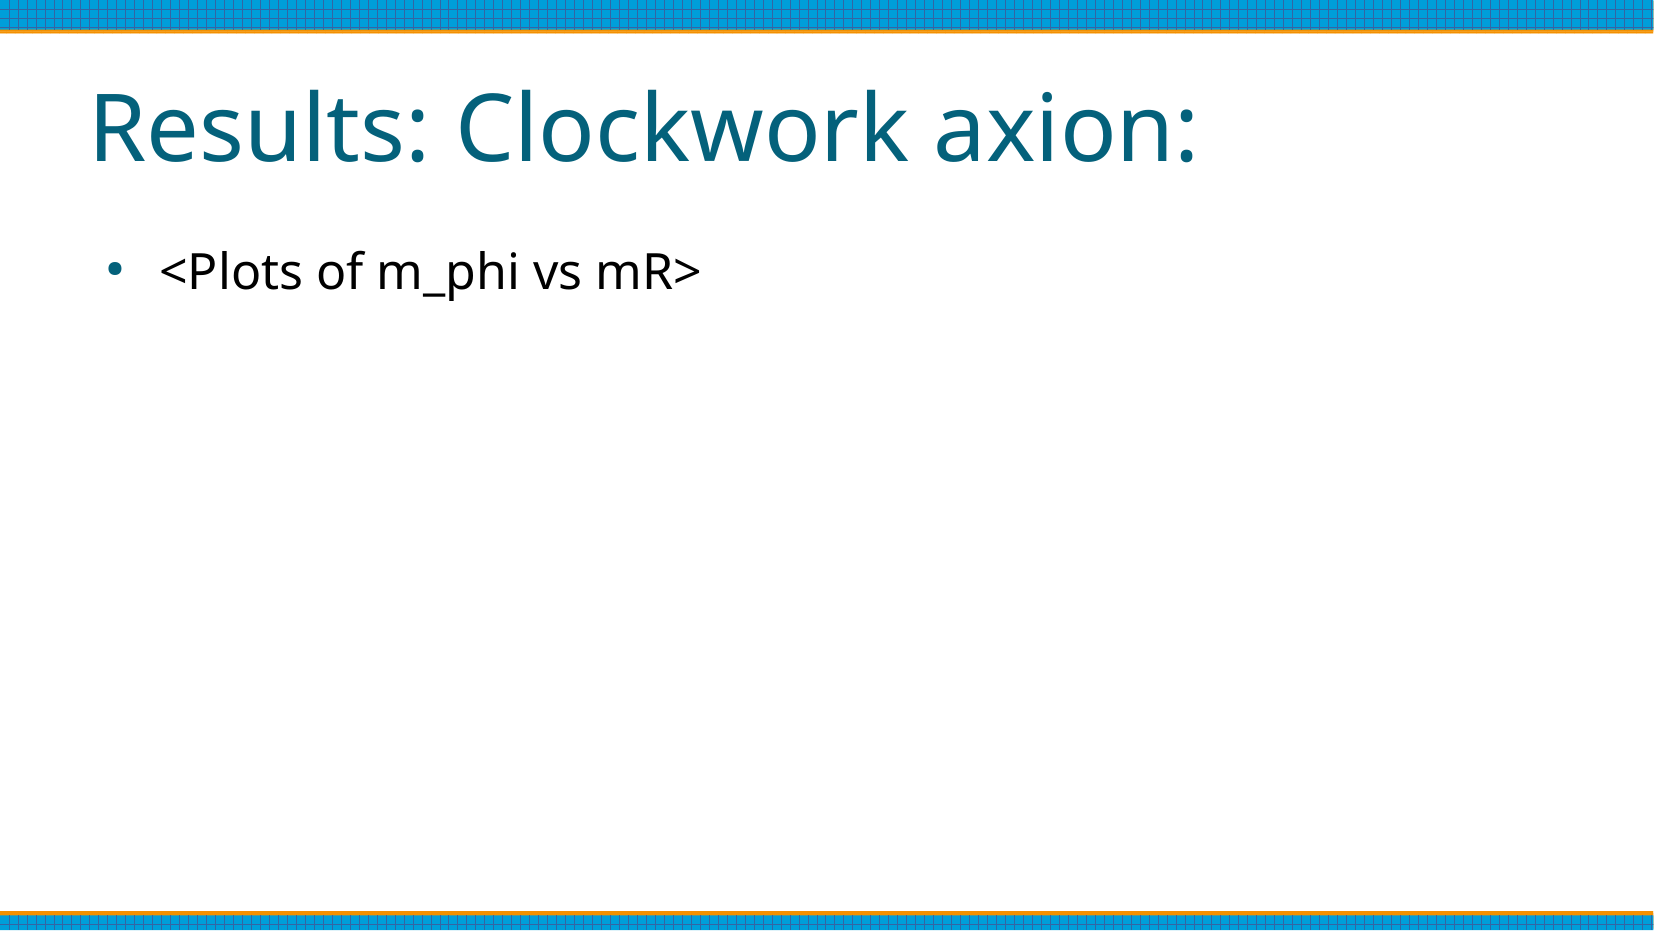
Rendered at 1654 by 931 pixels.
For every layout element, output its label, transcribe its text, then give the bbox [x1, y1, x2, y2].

list <Plots of m_phi vs mR> [88, 236, 1565, 901]
title Results: Clockwork axion: [88, 44, 1565, 207]
